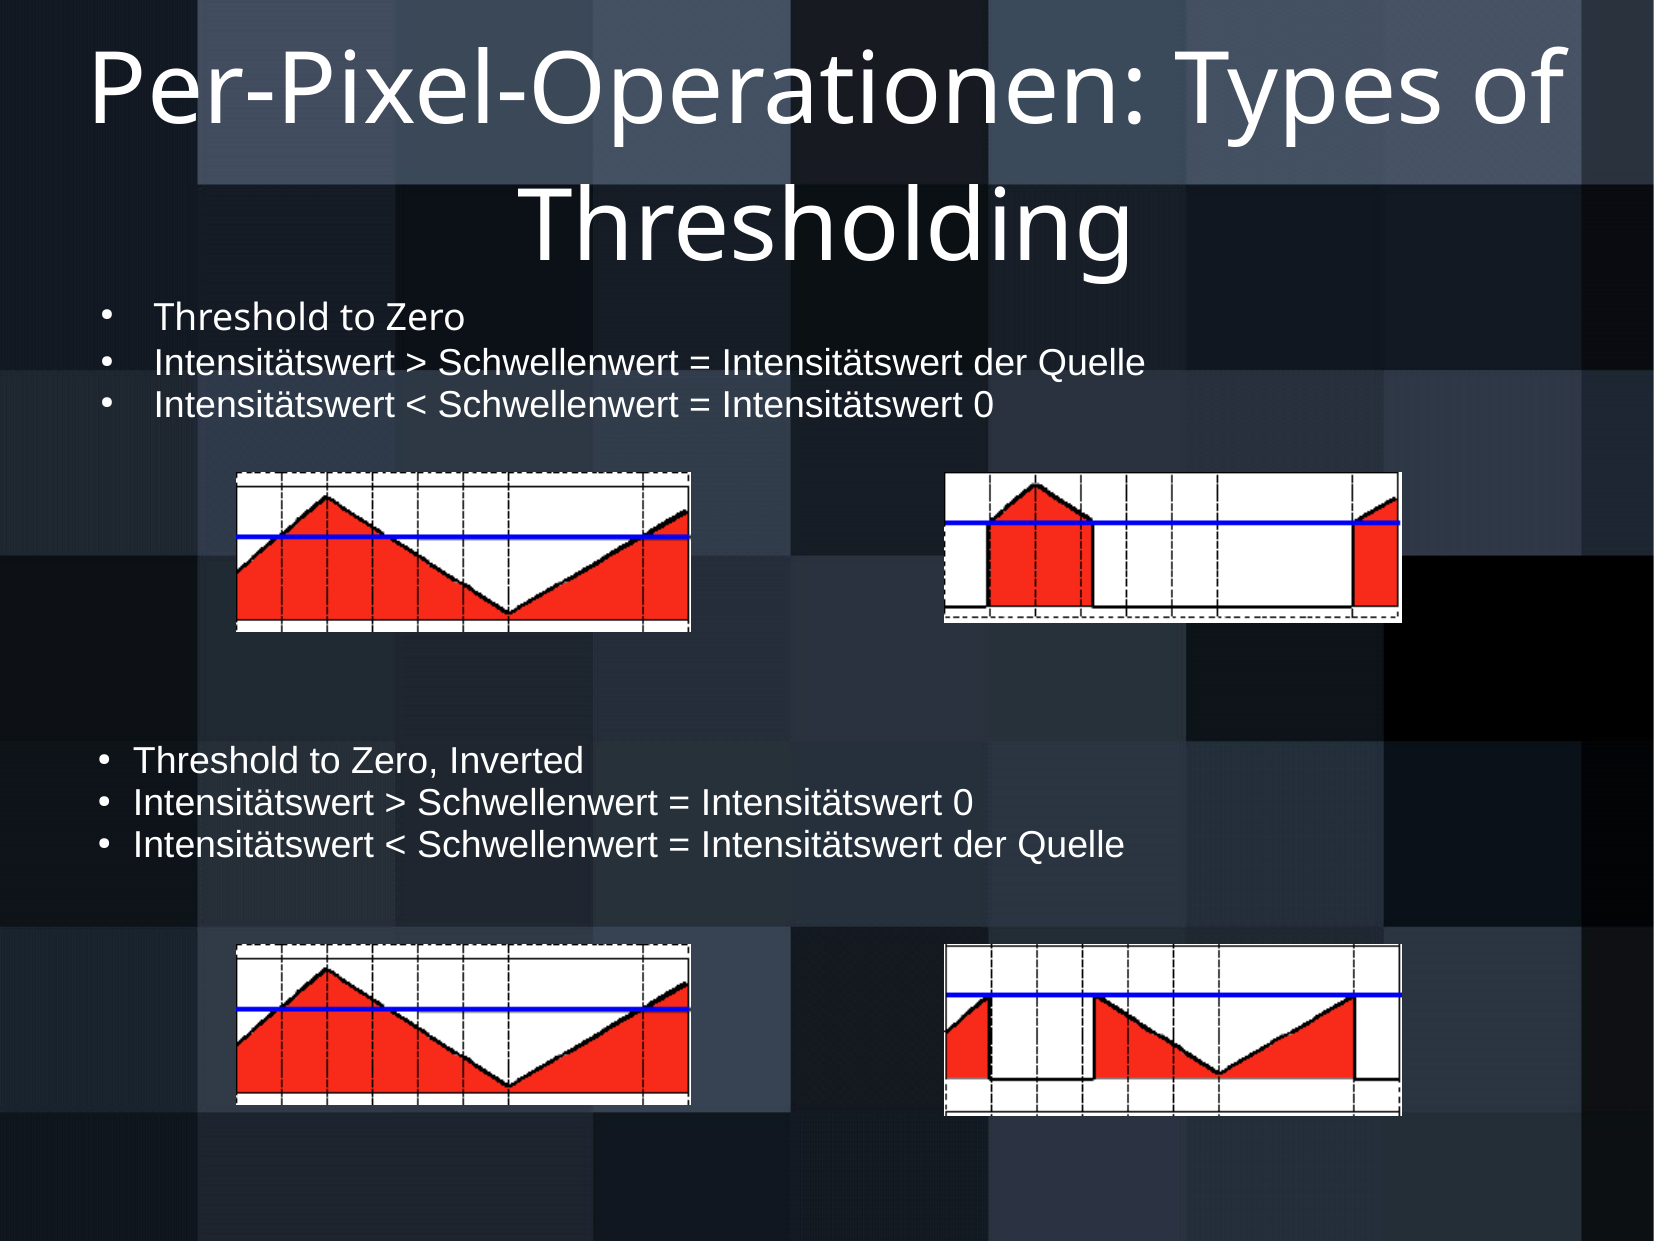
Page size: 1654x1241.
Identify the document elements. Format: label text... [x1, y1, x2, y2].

list Threshold to Zero Intensitätswert > Schwellenwert = Intensitätswert der Quelle Intensitätswert < Schwellenwert = Intensitätswert 0 [82, 290, 1571, 438]
title Per-Pixel-Operationen: Types of Thresholding [82, 31, 1571, 275]
text_box Threshold to Zero, Inverted Intensitätswert > Schwellenwert = Intensitätswert 0 Intensitätswert < Schwellenwert = Intensitätswert der Quelle [82, 732, 1571, 874]
picture [0, 0, 1654, 1241]
